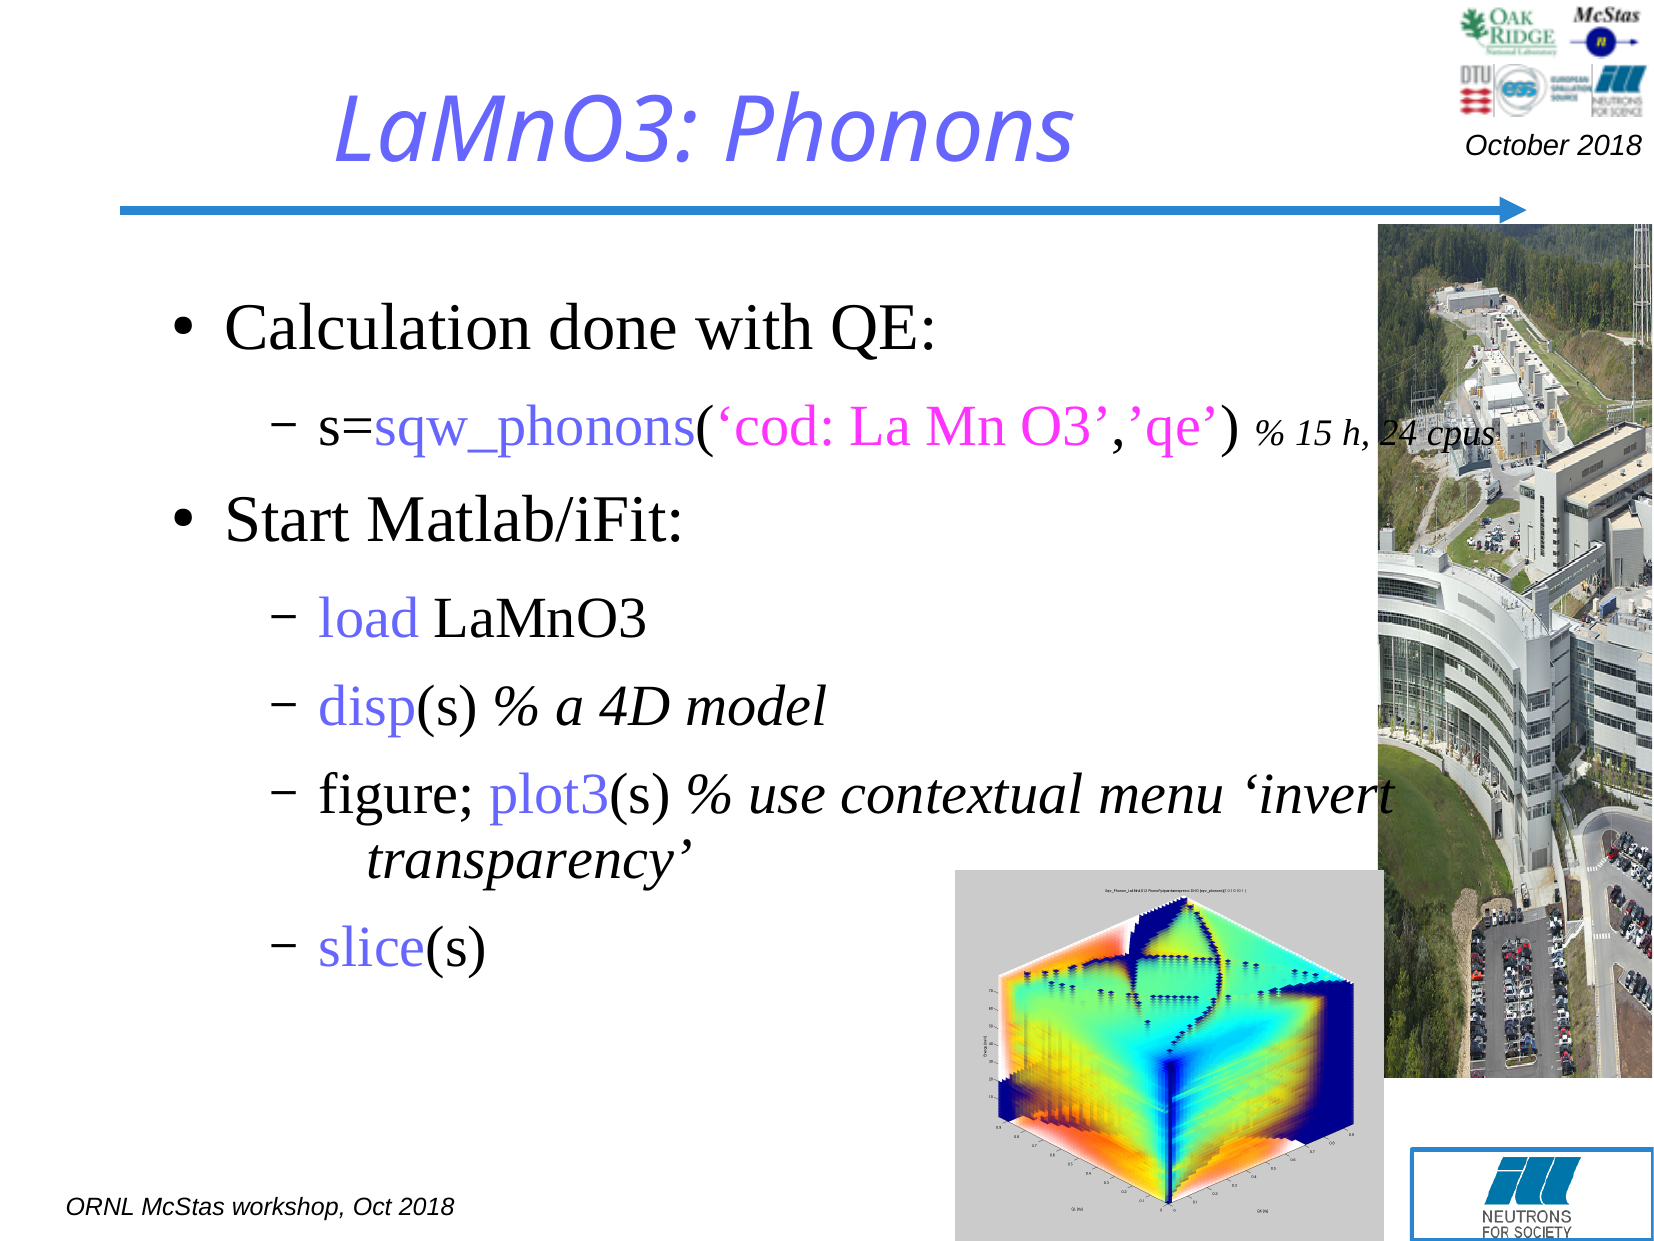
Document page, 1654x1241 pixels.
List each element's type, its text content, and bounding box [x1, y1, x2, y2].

picture [1458, 6, 1650, 59]
picture [955, 224, 1653, 1241]
picture [1459, 64, 1649, 117]
picture [1479, 1153, 1583, 1241]
list Calculation done with QE: s=sqw_phonons(‘cod: La Mn O3’,’qe’) % 15 h, 24 cpus Start Matlab/iFit: load LaMnO3 disp(s) % a 4D model figure; plot3(s) % use contextual menu ‘invert transparency’ slice(s) [82, 290, 1571, 1068]
title LaMnO3: Phonons [82, 49, 1328, 203]
